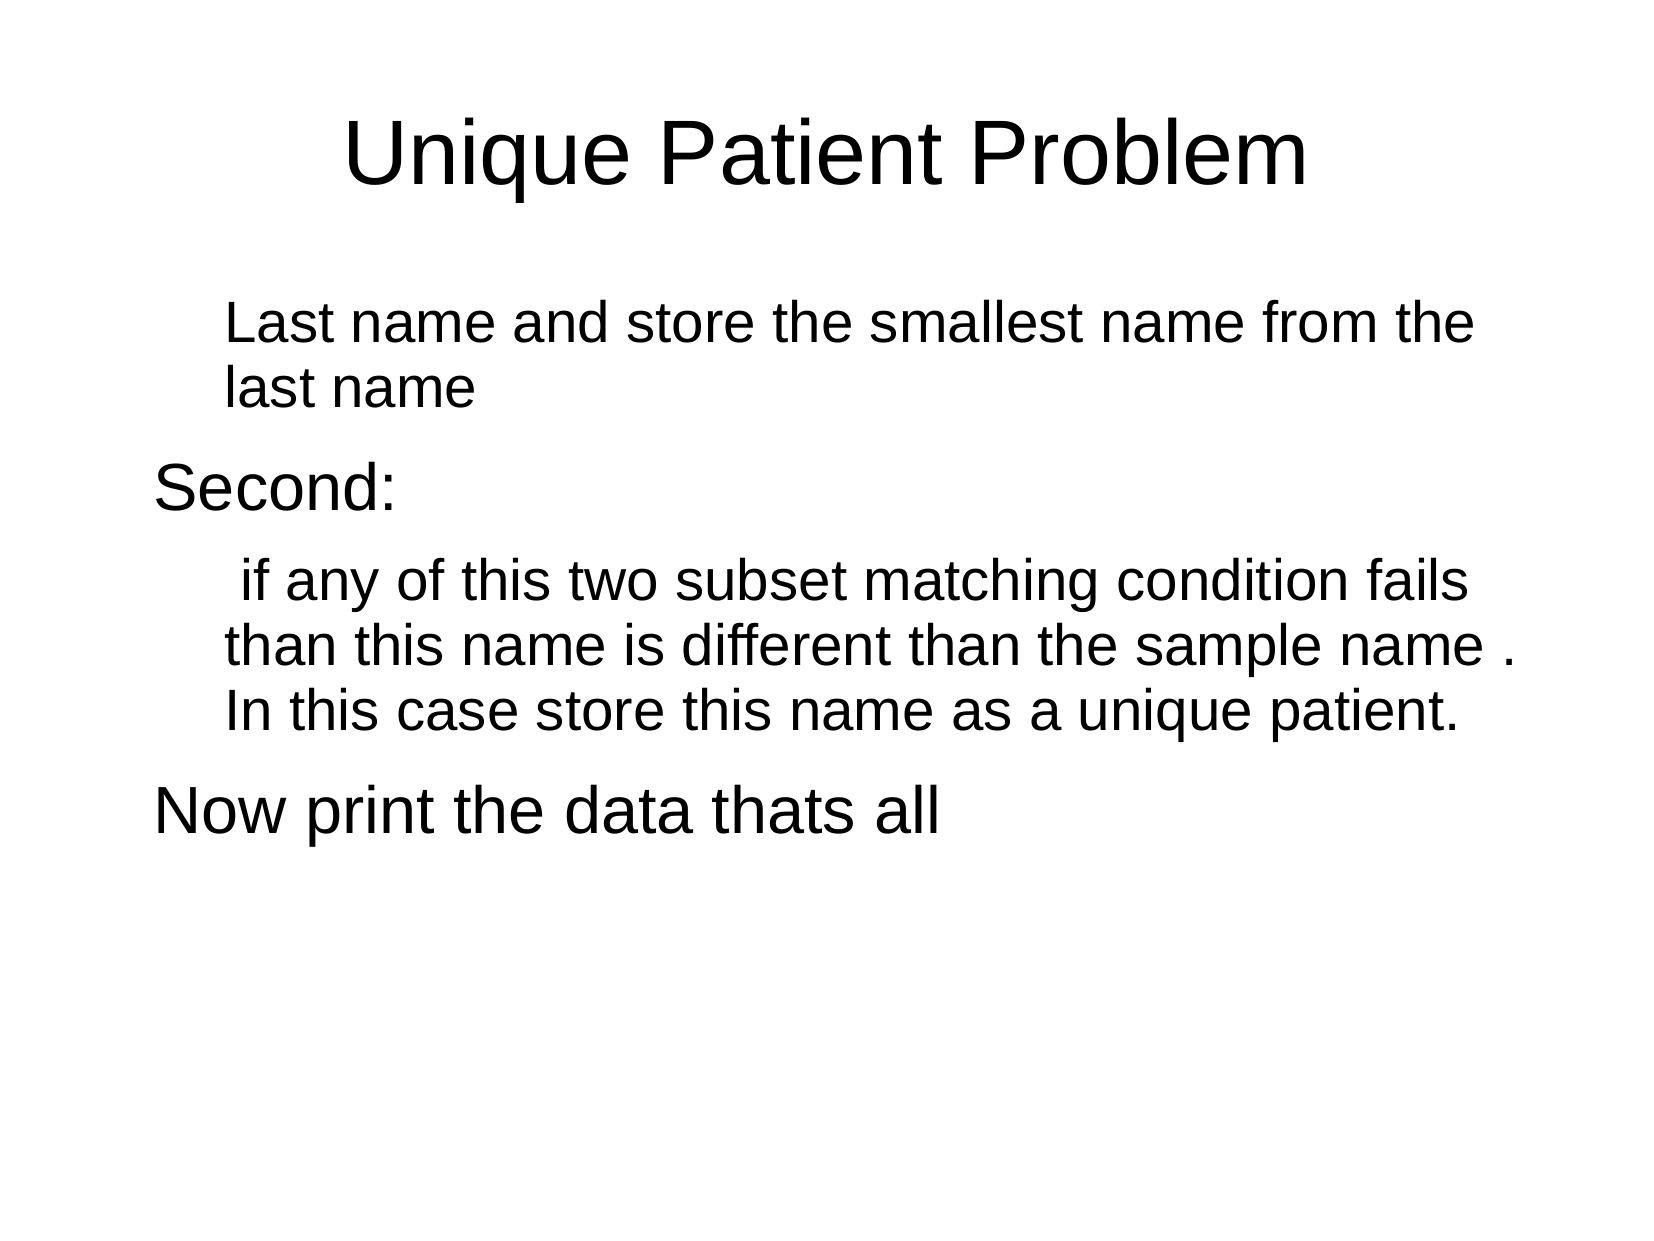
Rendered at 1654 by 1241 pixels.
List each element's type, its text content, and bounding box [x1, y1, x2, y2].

list Last name and store the smallest name from the last name Second: if any of this two subset matching condition fails than this name is different than the sample name . In this case store this name as a unique patient. Now print the data thats all [82, 290, 1571, 1010]
title Unique Patient Problem [82, 49, 1571, 257]
